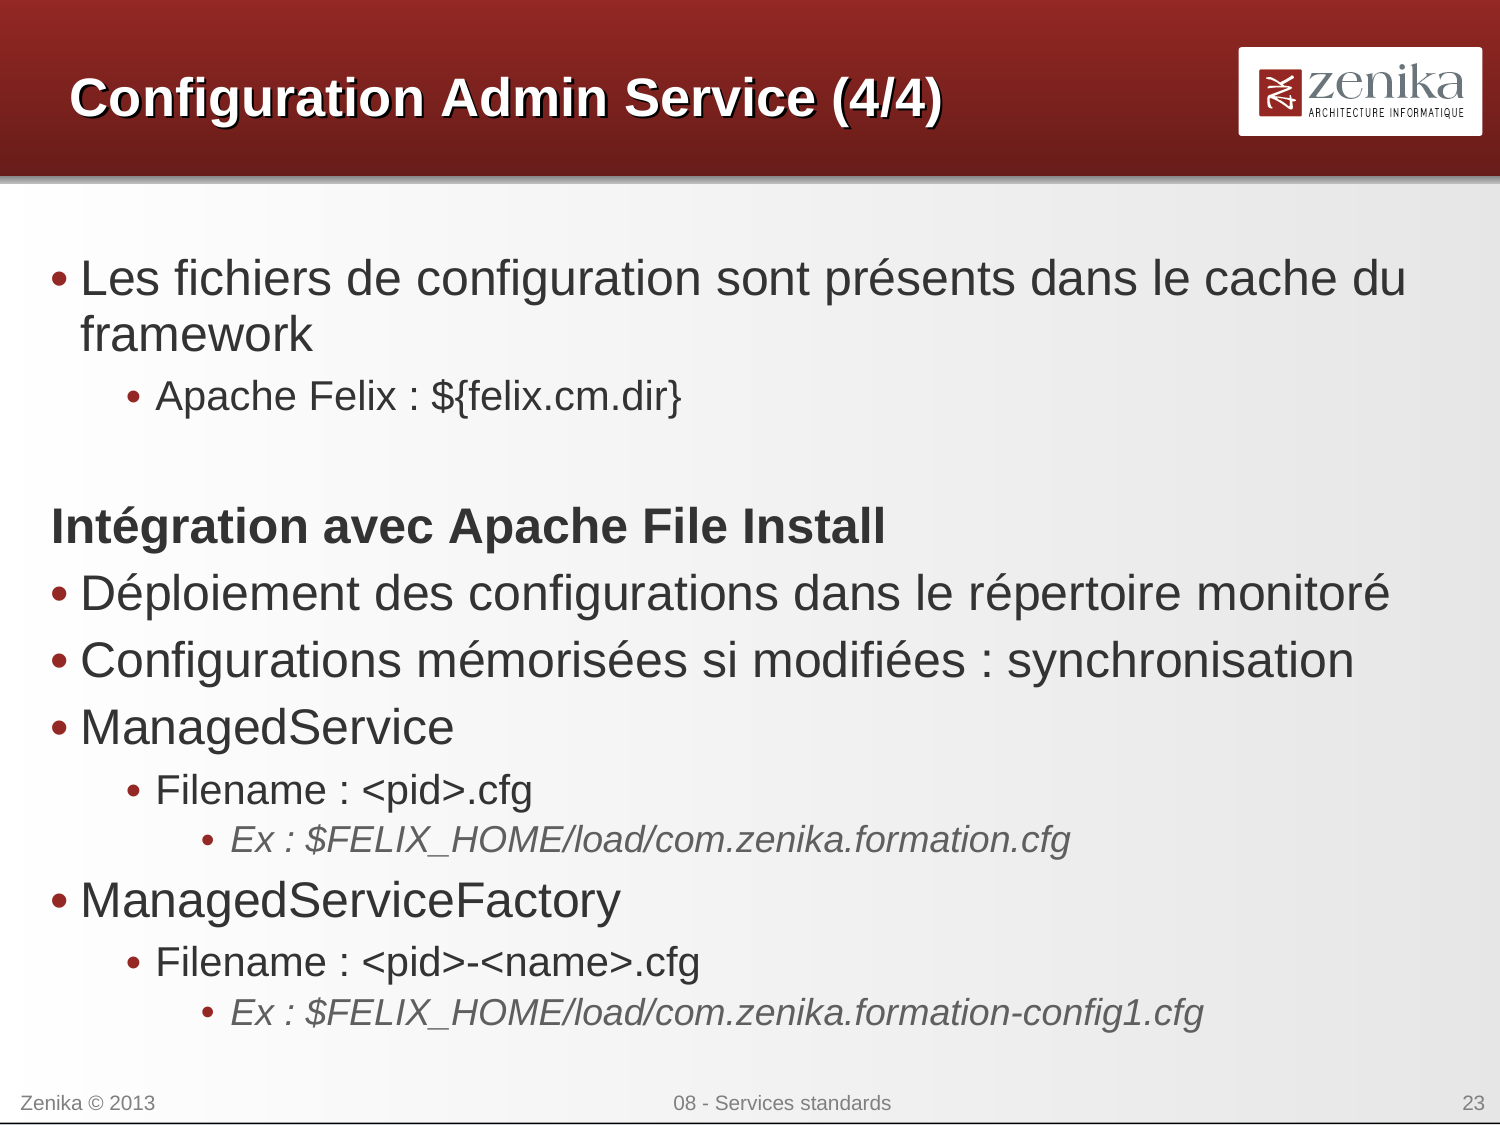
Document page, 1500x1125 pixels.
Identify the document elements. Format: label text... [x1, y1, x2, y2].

picture [1257, 58, 1464, 125]
title Configuration Admin Service (4/4) [50, 15, 1206, 180]
list Les fichiers de configuration sont présents dans le cache du framework Apache Felix : ${felix.cm.dir} Intégration avec Apache File Install Déploiement des configurations dans le répertoire monitoré Configurations mémorisées si modifiées : synchronisation ManagedService Filename : <pid>.cfg Ex : $FELIX_HOME/load/com.zenika.formation.cfg ManagedServiceFactory Filename : <pid>-<name>.cfg Ex : $FELIX_HOME/load/com.zenika.formation-config1.cfg [50, 249, 1435, 1064]
